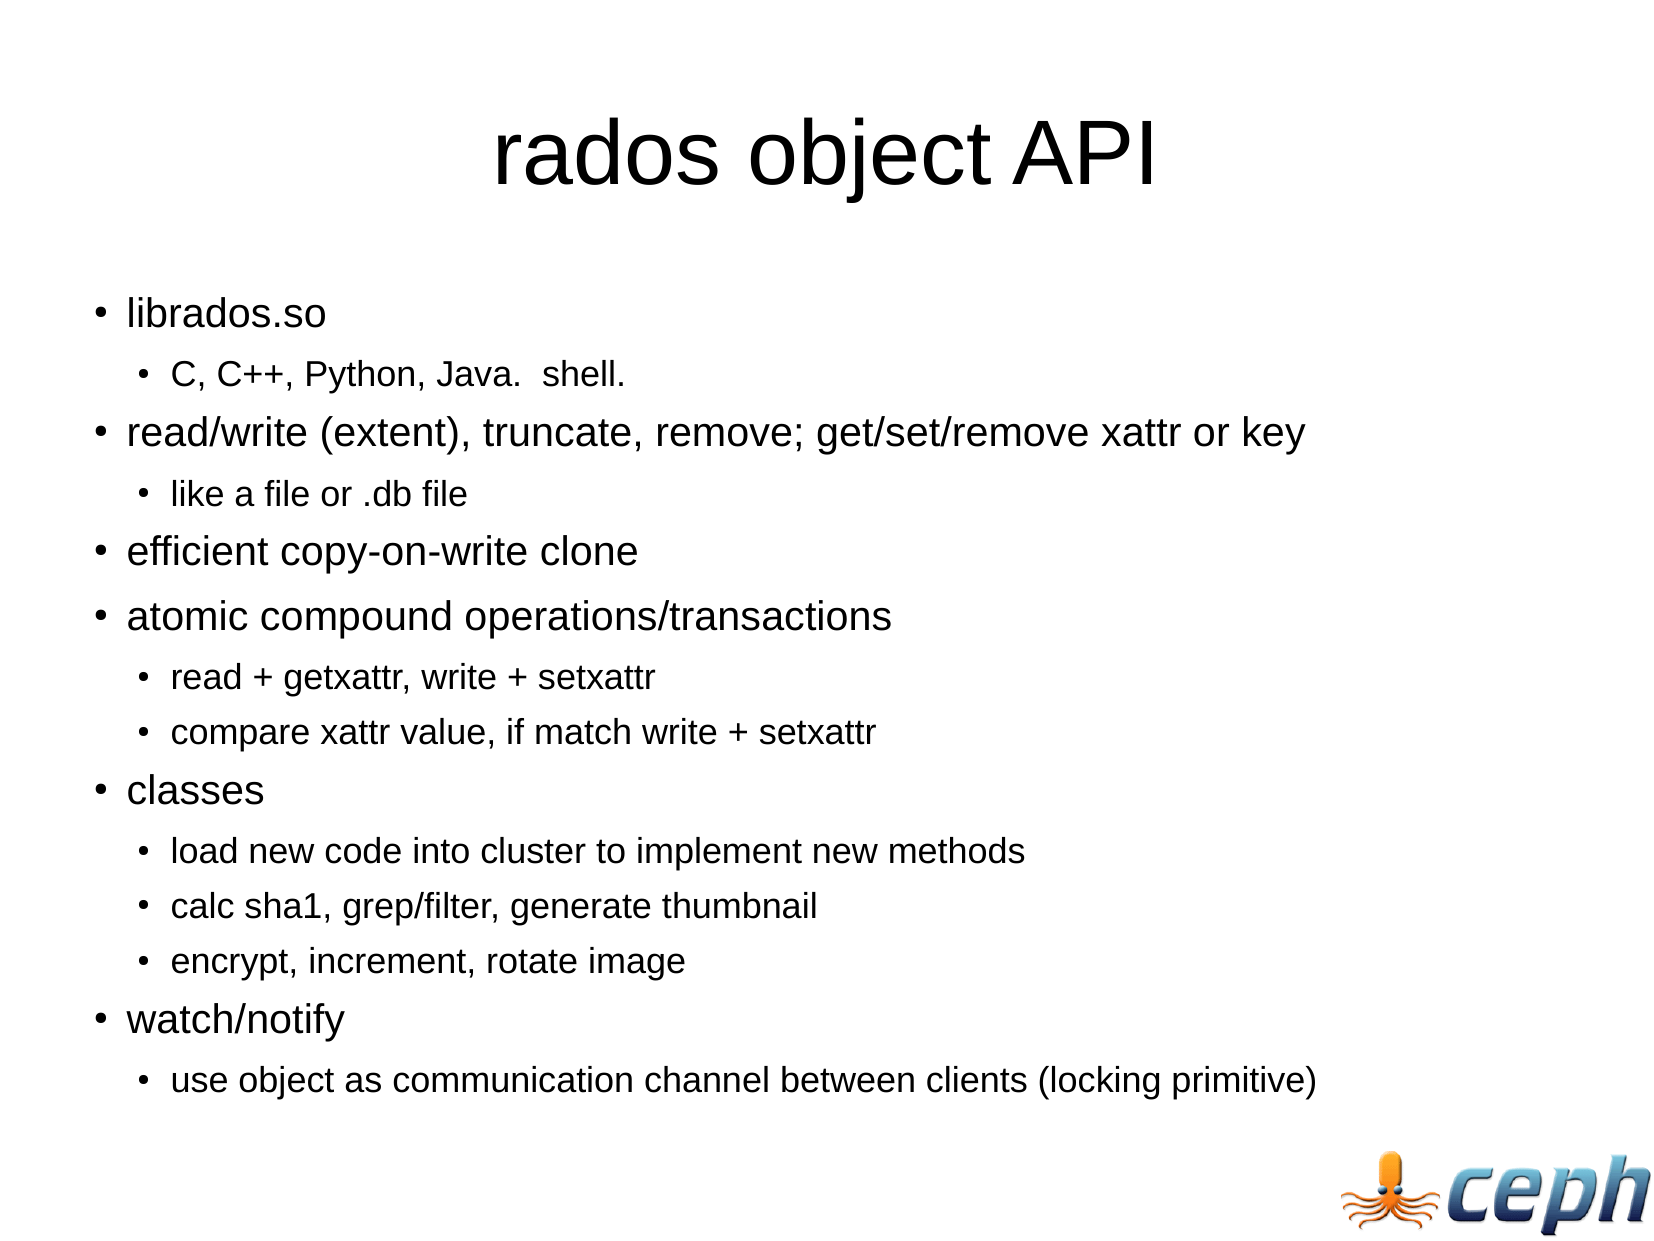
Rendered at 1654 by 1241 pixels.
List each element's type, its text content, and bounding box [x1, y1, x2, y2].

title rados object API [82, 49, 1571, 257]
picture [1335, 1151, 1651, 1239]
list librados.so C, C++, Python, Java. shell. read/write (extent), truncate, remove; get/set/remove xattr or key like a file or .db file efficient copy-on-write clone atomic compound operations/transactions read + getxattr, write + setxattr compare xattr value, if match write + setxattr classes load new code into cluster to implement new methods calc sha1, grep/filter, generate thumbnail encrypt, increment, rotate image watch/notify use object as communication channel between clients (locking primitive) [82, 290, 1571, 1109]
